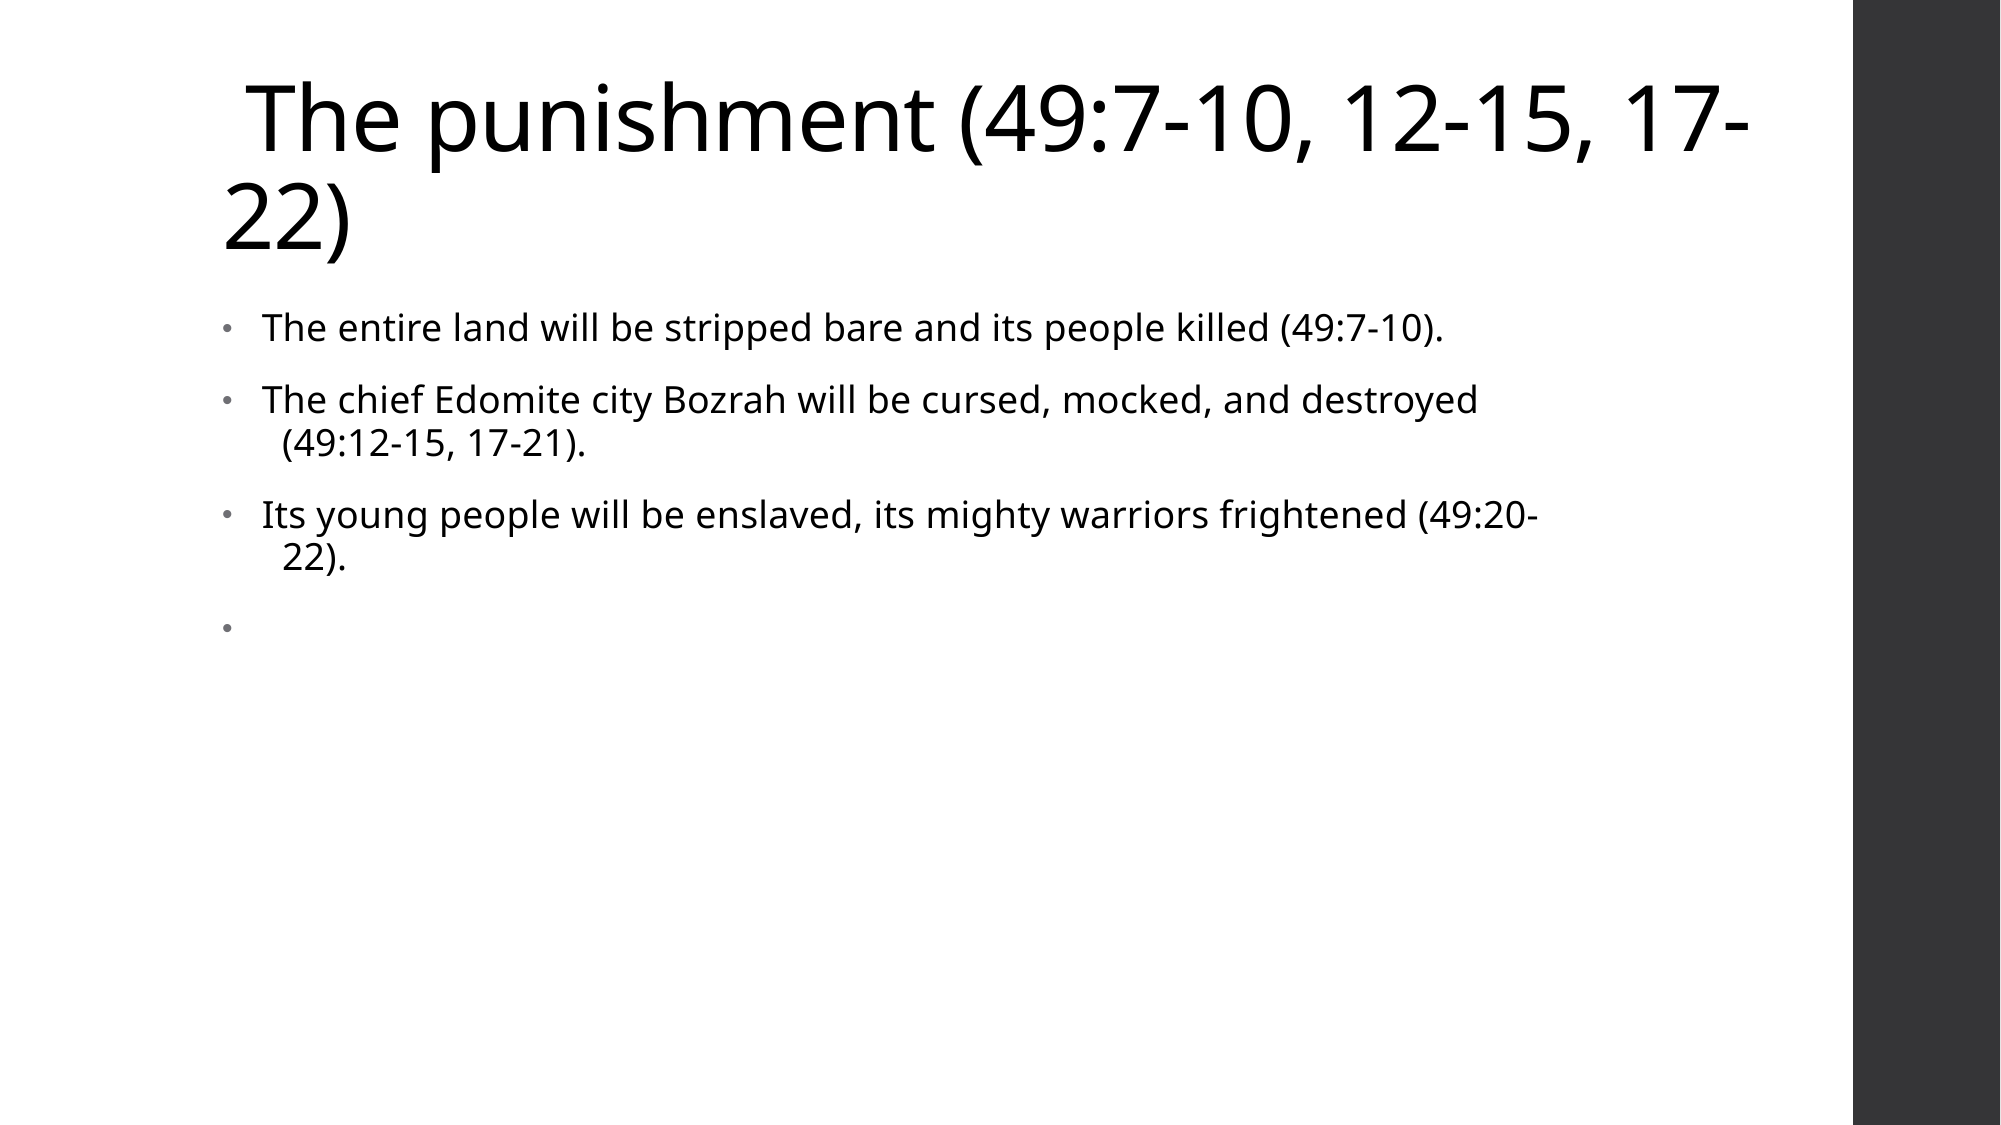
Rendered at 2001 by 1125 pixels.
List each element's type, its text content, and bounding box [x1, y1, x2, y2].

list The entire land will be stripped bare and its people killed (49:7-10). The chief Edomite city Bozrah will be cursed, mocked, and destroyed (49:12-15, 17-21). Its young people will be enslaved, its mighty warriors frightened (49:20-22). [206, 299, 1617, 1014]
title The punishment (49:7-10, 12-15, 17-22) [206, 60, 1797, 278]
